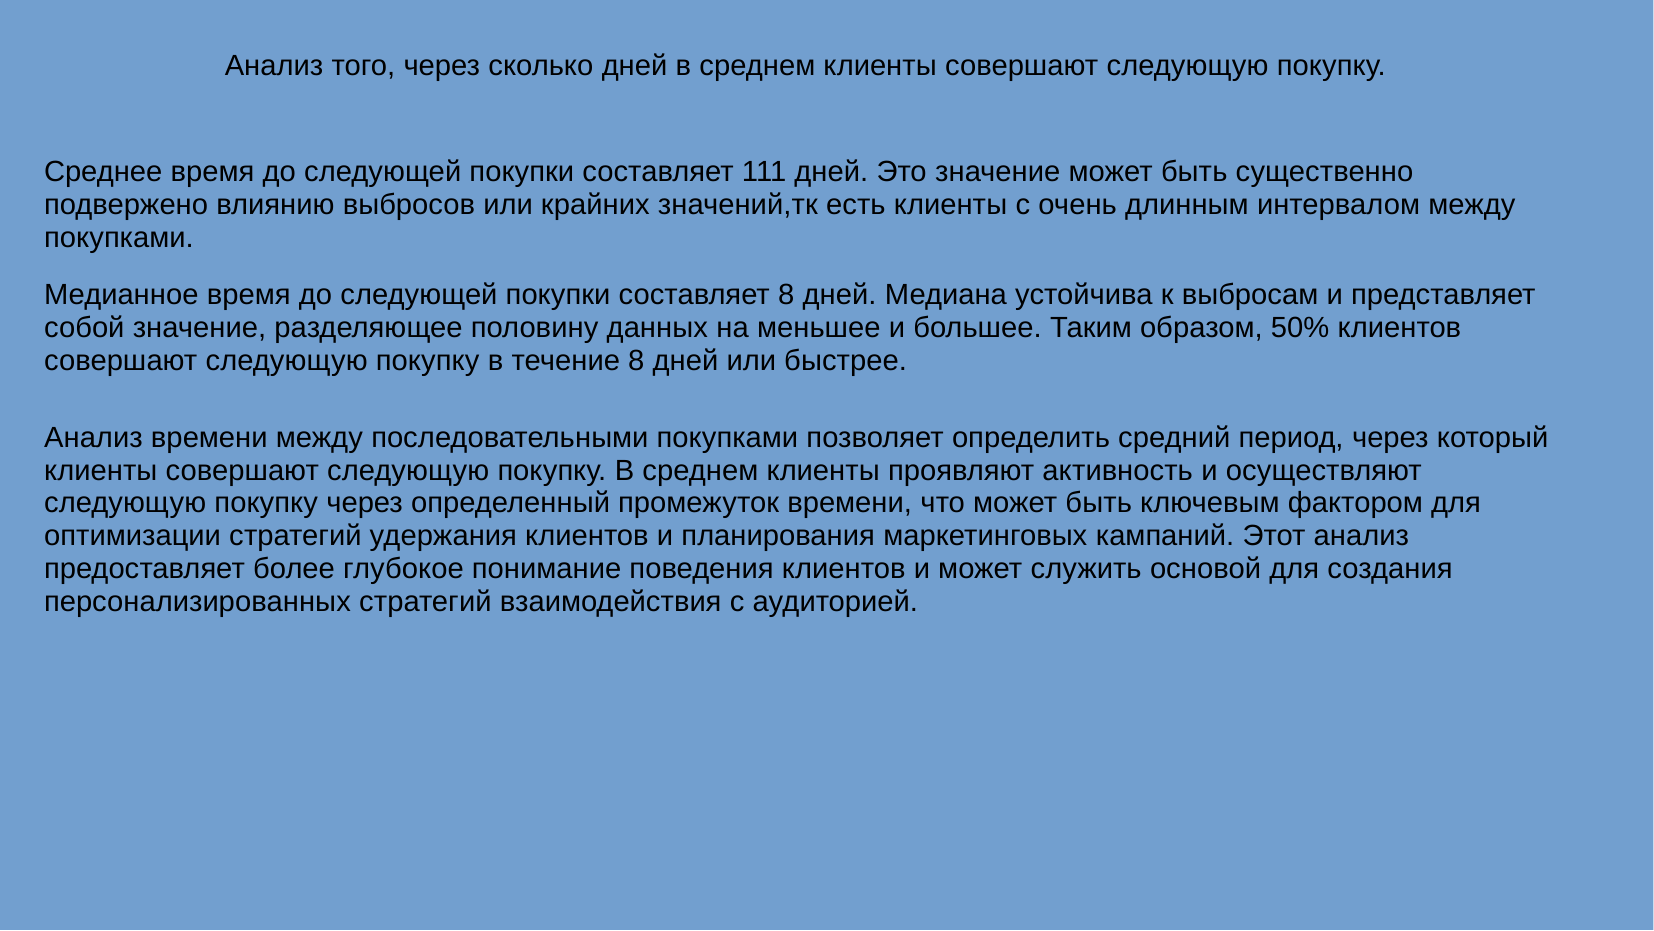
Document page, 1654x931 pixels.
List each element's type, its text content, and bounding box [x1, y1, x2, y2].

text_box Анализ времени между последовательными покупками позволяет определить средний период, через который клиенты совершают следующую покупку. В среднем клиенты проявляют активность и осуществляют следующую покупку через определенный промежуток времени, что может быть ключевым фактором для оптимизации стратегий удержания клиентов и планирования маркетинговых кампаний. Этот анализ предоставляет более глубокое понимание поведения клиентов и может служить основой для создания персонализированных стратегий взаимодействия с аудиторией. [29, 413, 1565, 650]
title Анализ того, через сколько дней в среднем клиенты совершают следующую покупку. [23, 11, 1589, 119]
text_box Среднее время до следующей покупки составляет 111 дней. Это значение может быть существенно подвержено влиянию выбросов или крайних значений,тк есть клиенты с очень длинным интервалом между покупками. Медианное время до следующей покупки составляет 8 дней. Медиана устойчива к выбросам и представляет собой значение, разделяющее половину данных на меньшее и большее. Таким образом, 50% клиентов совершают следующую покупку в течение 8 дней или быстрее. [29, 147, 1601, 355]
